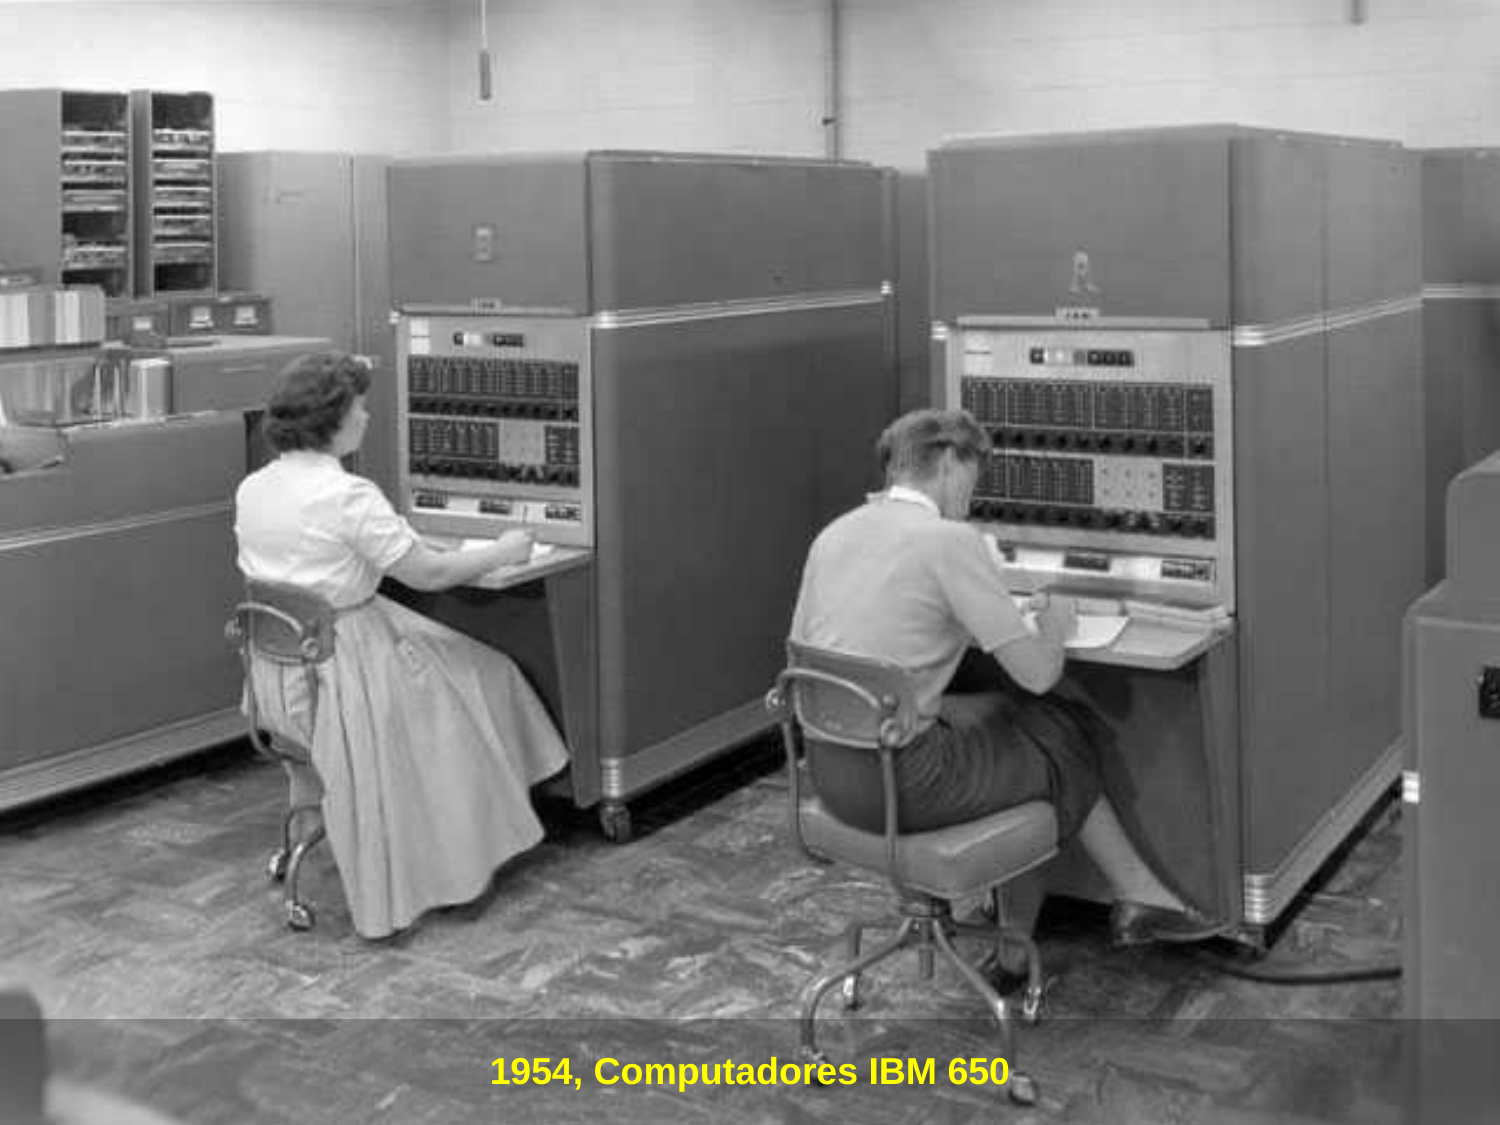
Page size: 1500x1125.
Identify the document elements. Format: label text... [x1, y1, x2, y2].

text_box 1954, Computadores IBM 650 [0, 1019, 1500, 1125]
picture [0, 0, 1500, 1019]
